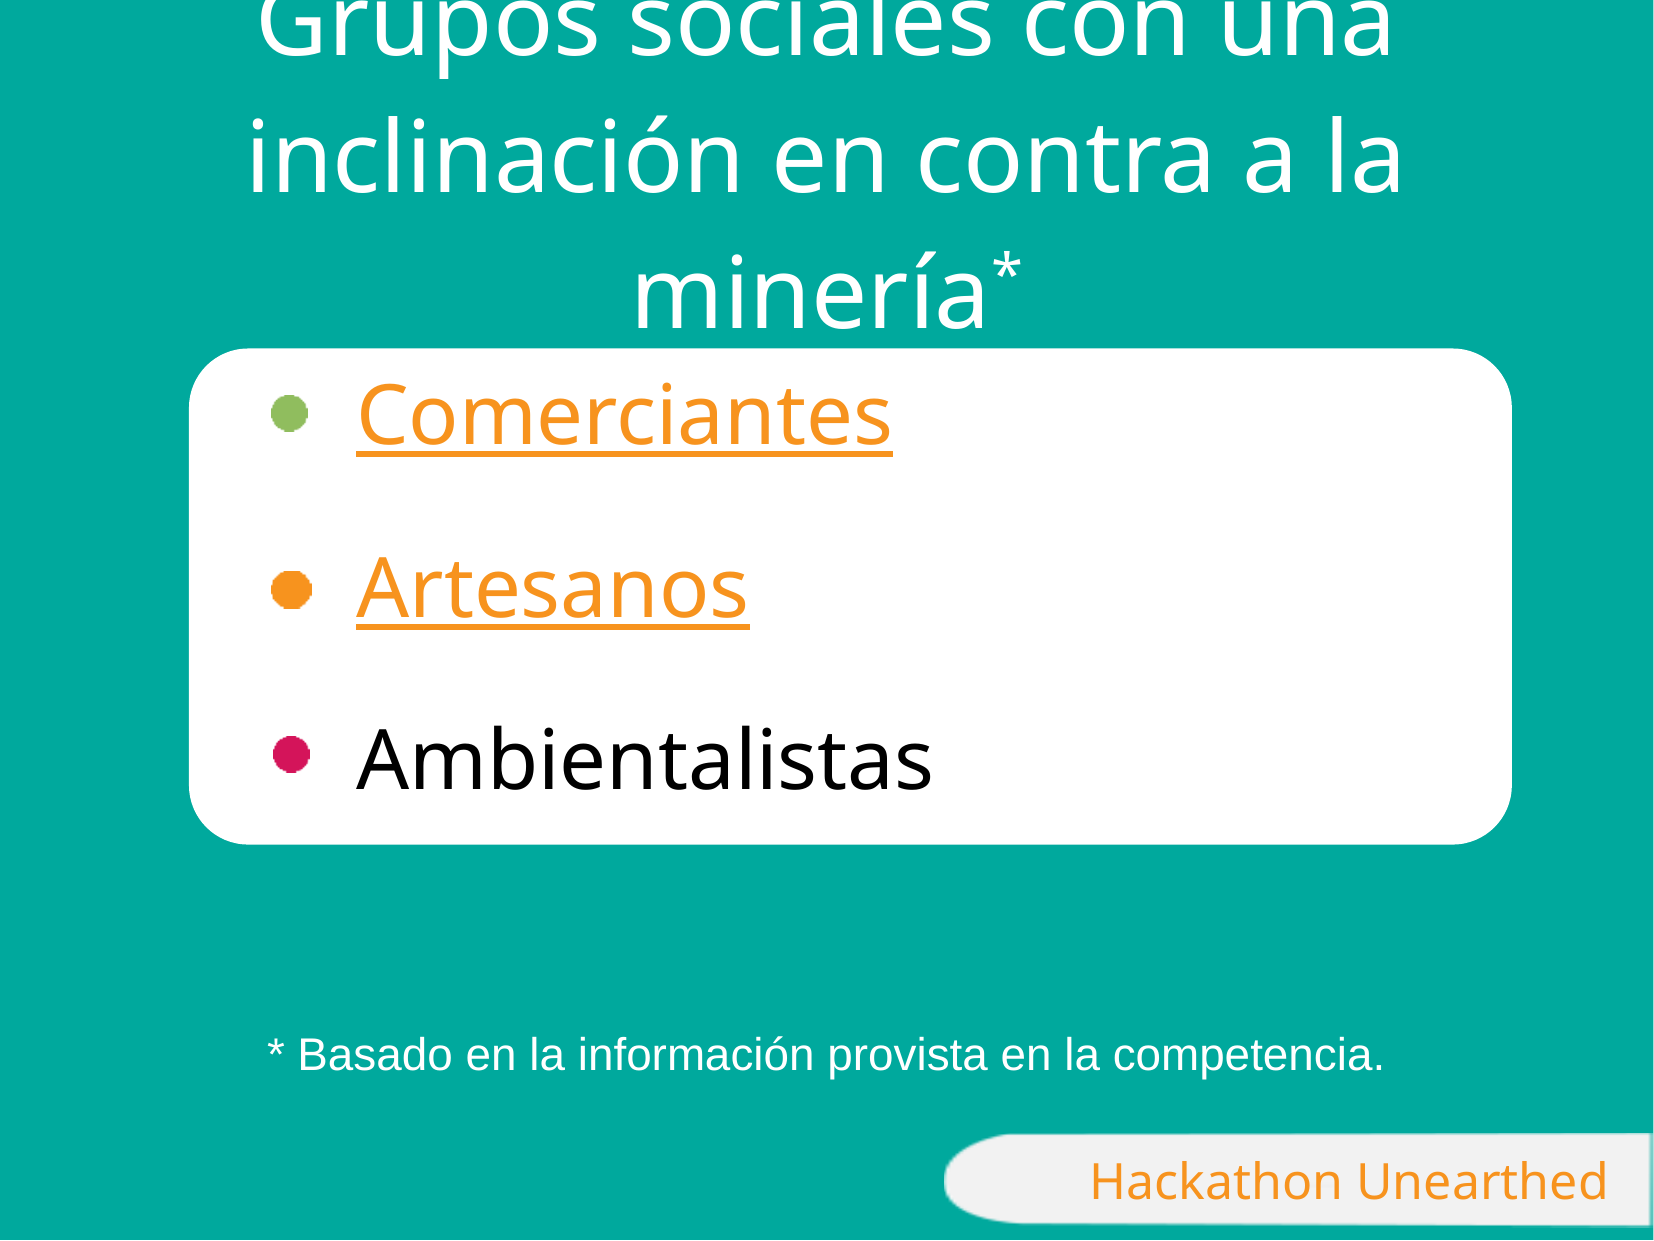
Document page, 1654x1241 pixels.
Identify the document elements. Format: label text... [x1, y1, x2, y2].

title Grupos sociales con una inclinación en contra a la minería* [82, 16, 1571, 290]
text_box * Basado en la información provista en la competencia. [252, 1021, 1402, 1088]
picture [273, 736, 310, 773]
text_box Comerciantes Artesanos Ambientalistas [188, 348, 1512, 845]
text_box Hackathon Unearthed [1074, 1138, 1531, 1222]
picture [271, 571, 312, 609]
picture [271, 395, 308, 432]
picture [944, 1133, 1654, 1228]
